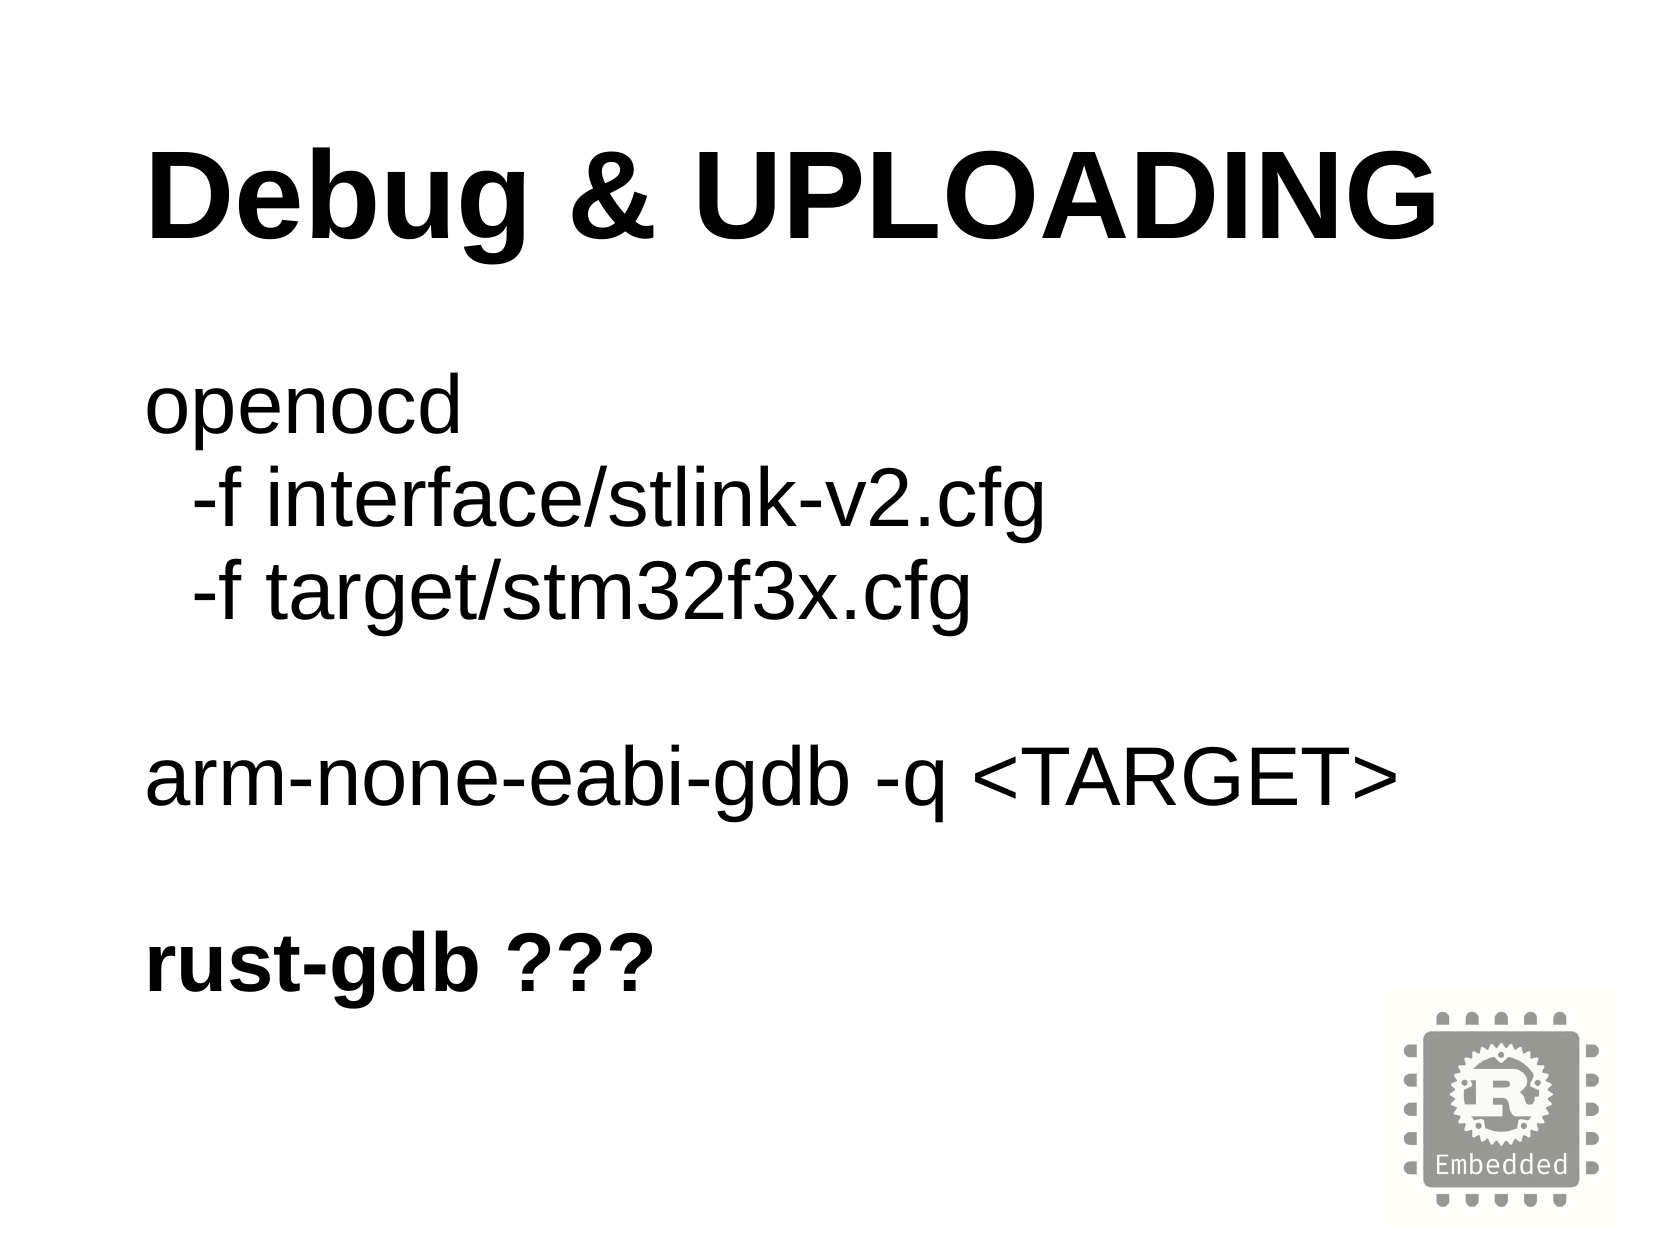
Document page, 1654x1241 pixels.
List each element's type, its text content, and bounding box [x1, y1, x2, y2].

picture [1381, 989, 1621, 1229]
text_box Debug & UPLOADING openocd -f interface/stlink-v2.cfg -f target/stm32f3x.cfg arm-none-eabi-gdb -q <TARGET> rust-gdb ??? [129, 118, 1571, 1110]
